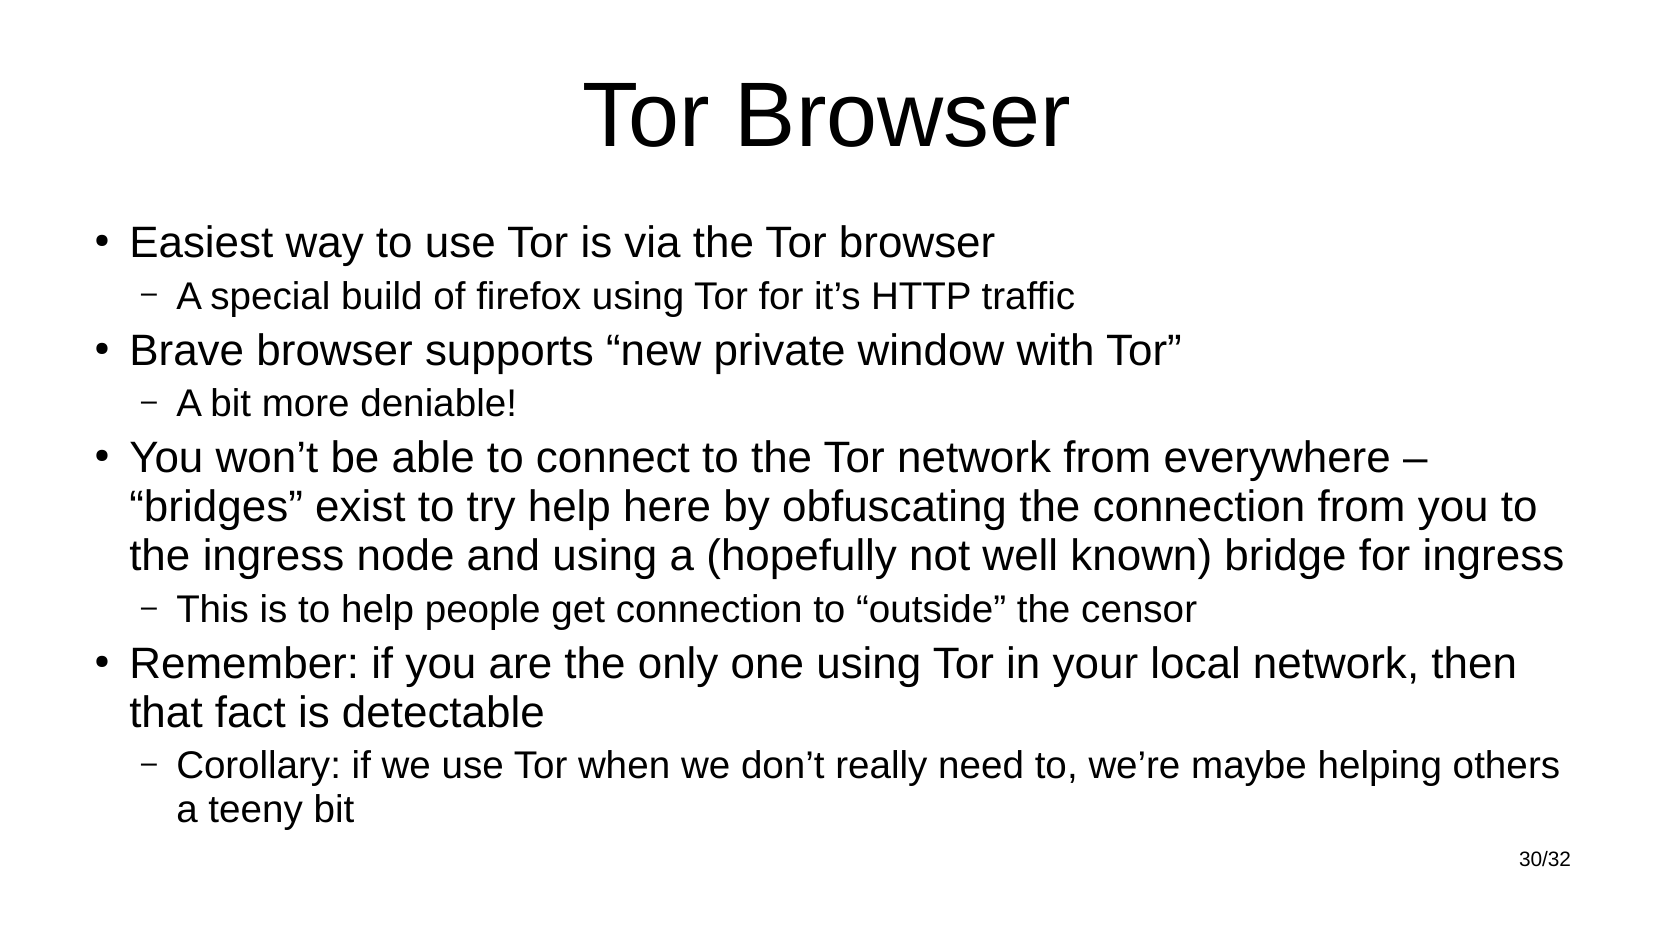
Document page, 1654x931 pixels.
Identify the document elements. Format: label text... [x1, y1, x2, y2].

title Tor Browser [82, 37, 1571, 193]
list Easiest way to use Tor is via the Tor browser A special build of firefox using Tor for it’s HTTP traffic Brave browser supports “new private window with Tor” A bit more deniable! You won’t be able to connect to the Tor network from everywhere – “bridges” exist to try help here by obfuscating the connection from you to the ingress node and using a (hopefully not well known) bridge for ingress This is to help people get connection to “outside” the censor Remember: if you are the only one using Tor in your local network, then that fact is detectable Corollary: if we use Tor when we don’t really need to, we’re maybe helping others a teeny bit [82, 217, 1571, 863]
